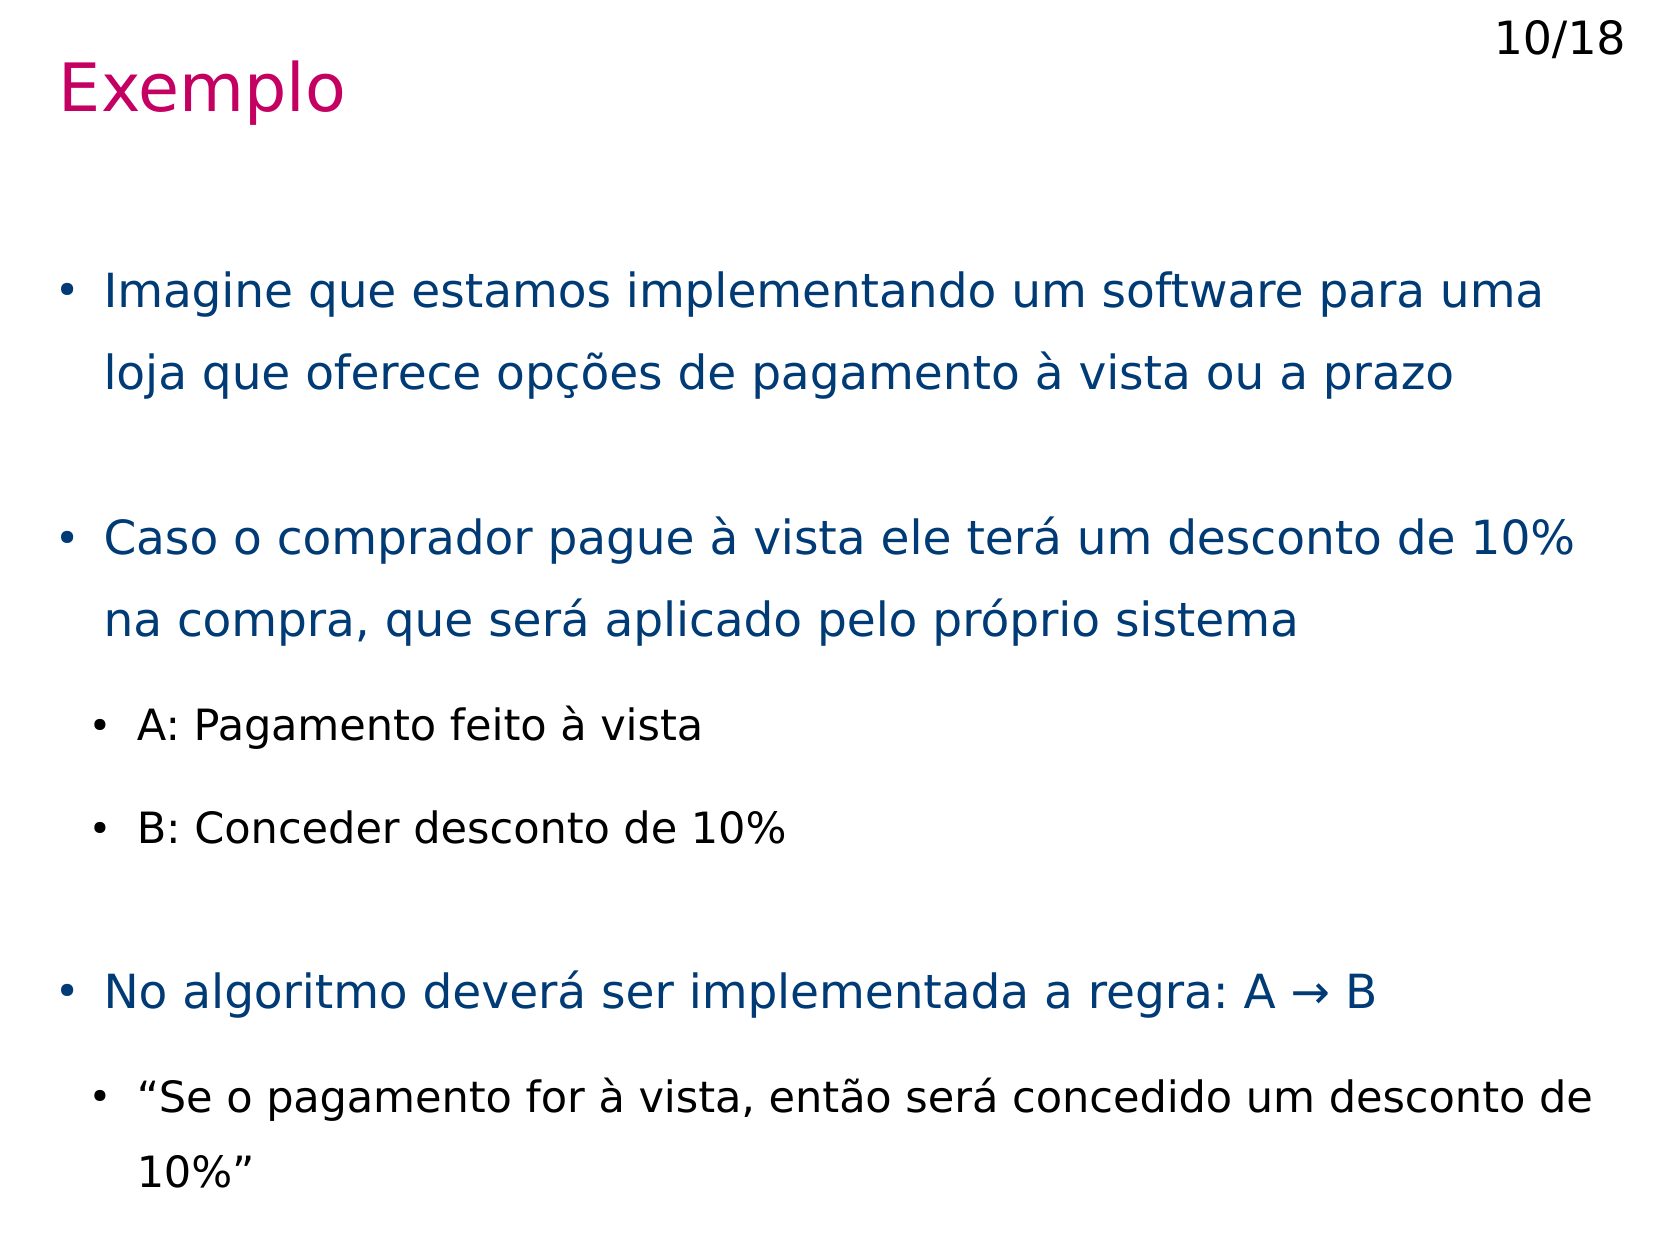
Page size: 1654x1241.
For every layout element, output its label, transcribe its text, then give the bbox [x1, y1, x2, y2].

list Imagine que estamos implementando um software para uma loja que oferece opções de pagamento à vista ou a prazo Caso o comprador pague à vista ele terá um desconto de 10% na compra, que será aplicado pelo próprio sistema A: Pagamento feito à vista B: Conceder desconto de 10% No algoritmo deverá ser implementada a regra: A → B “Se o pagamento for à vista, então será concedido um desconto de 10%” [59, 236, 1625, 1211]
title Exemplo [59, 29, 1625, 148]
